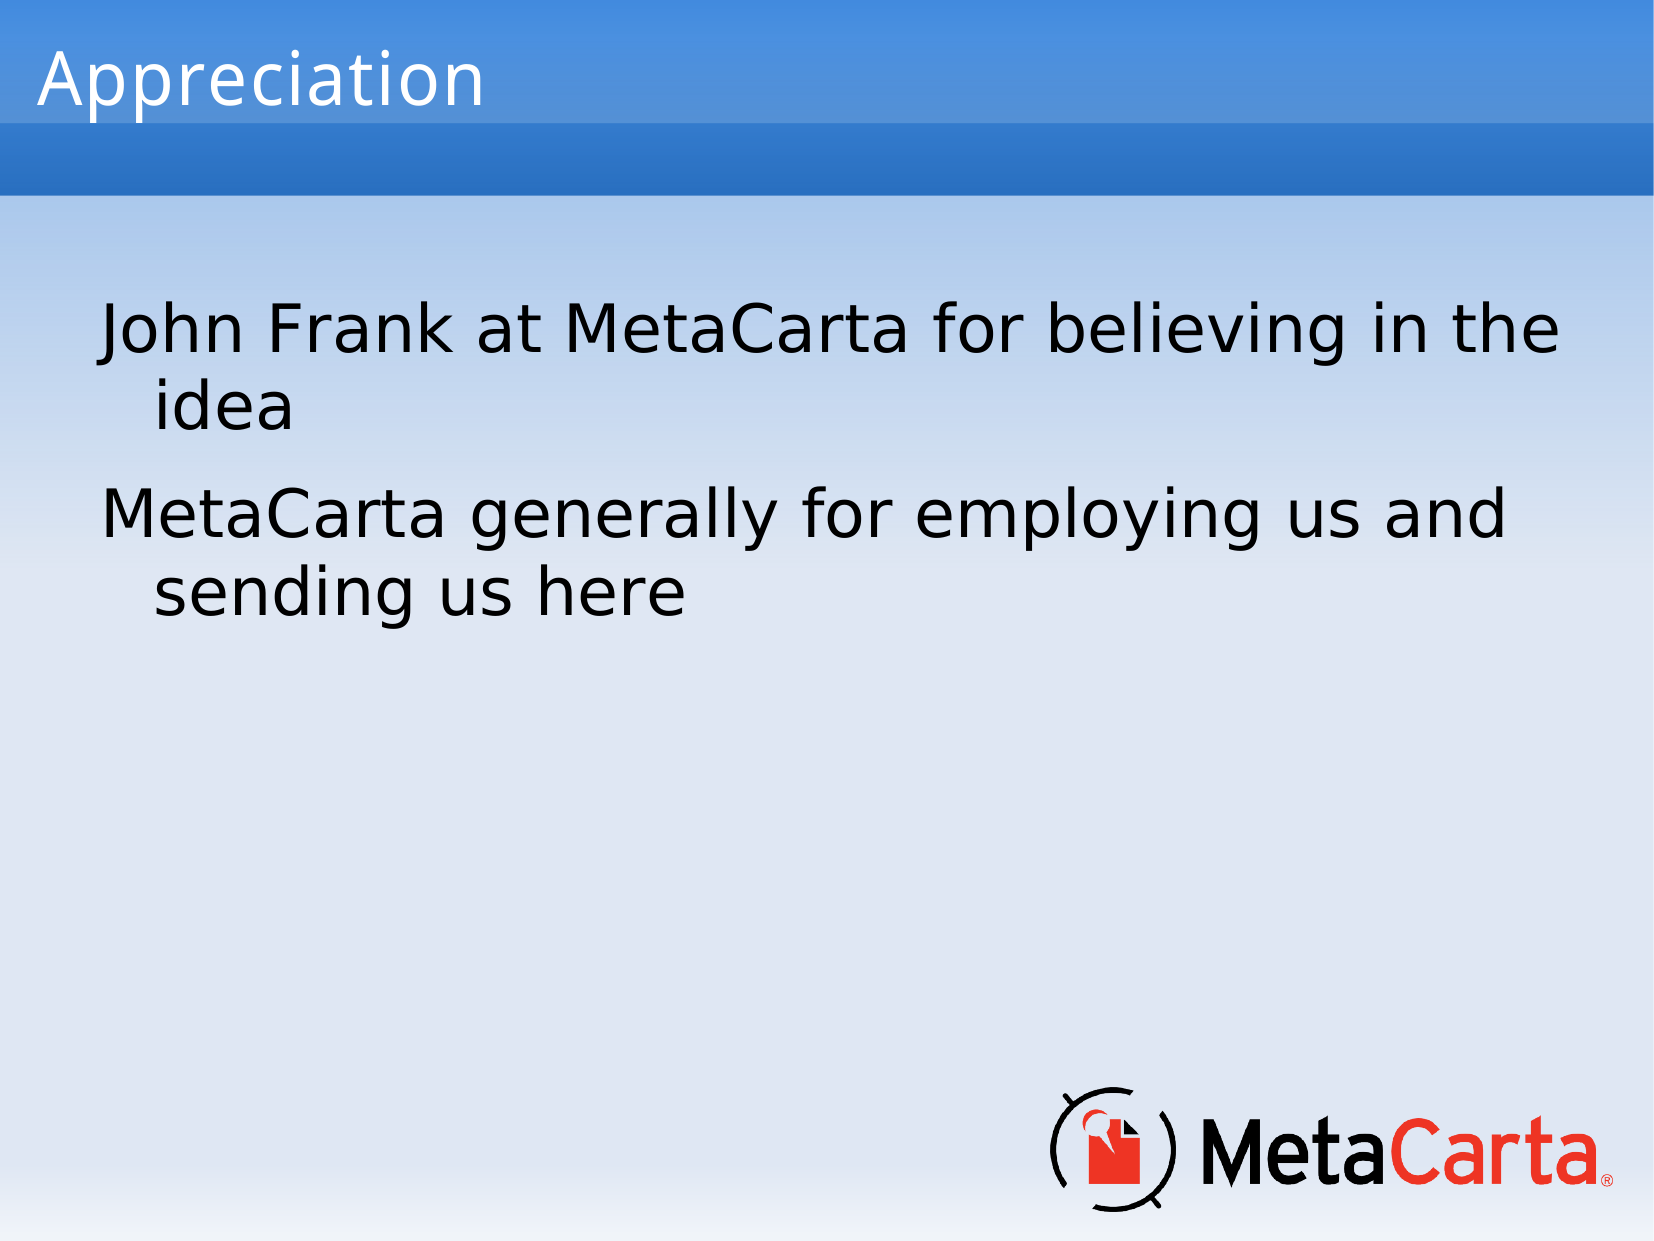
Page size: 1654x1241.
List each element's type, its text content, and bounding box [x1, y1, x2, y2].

list John Frank at MetaCarta for believing in the idea MetaCarta generally for employing us and sending us here [82, 290, 1571, 1109]
title Appreciation [37, 2, 1463, 151]
picture [0, 0, 1654, 1241]
